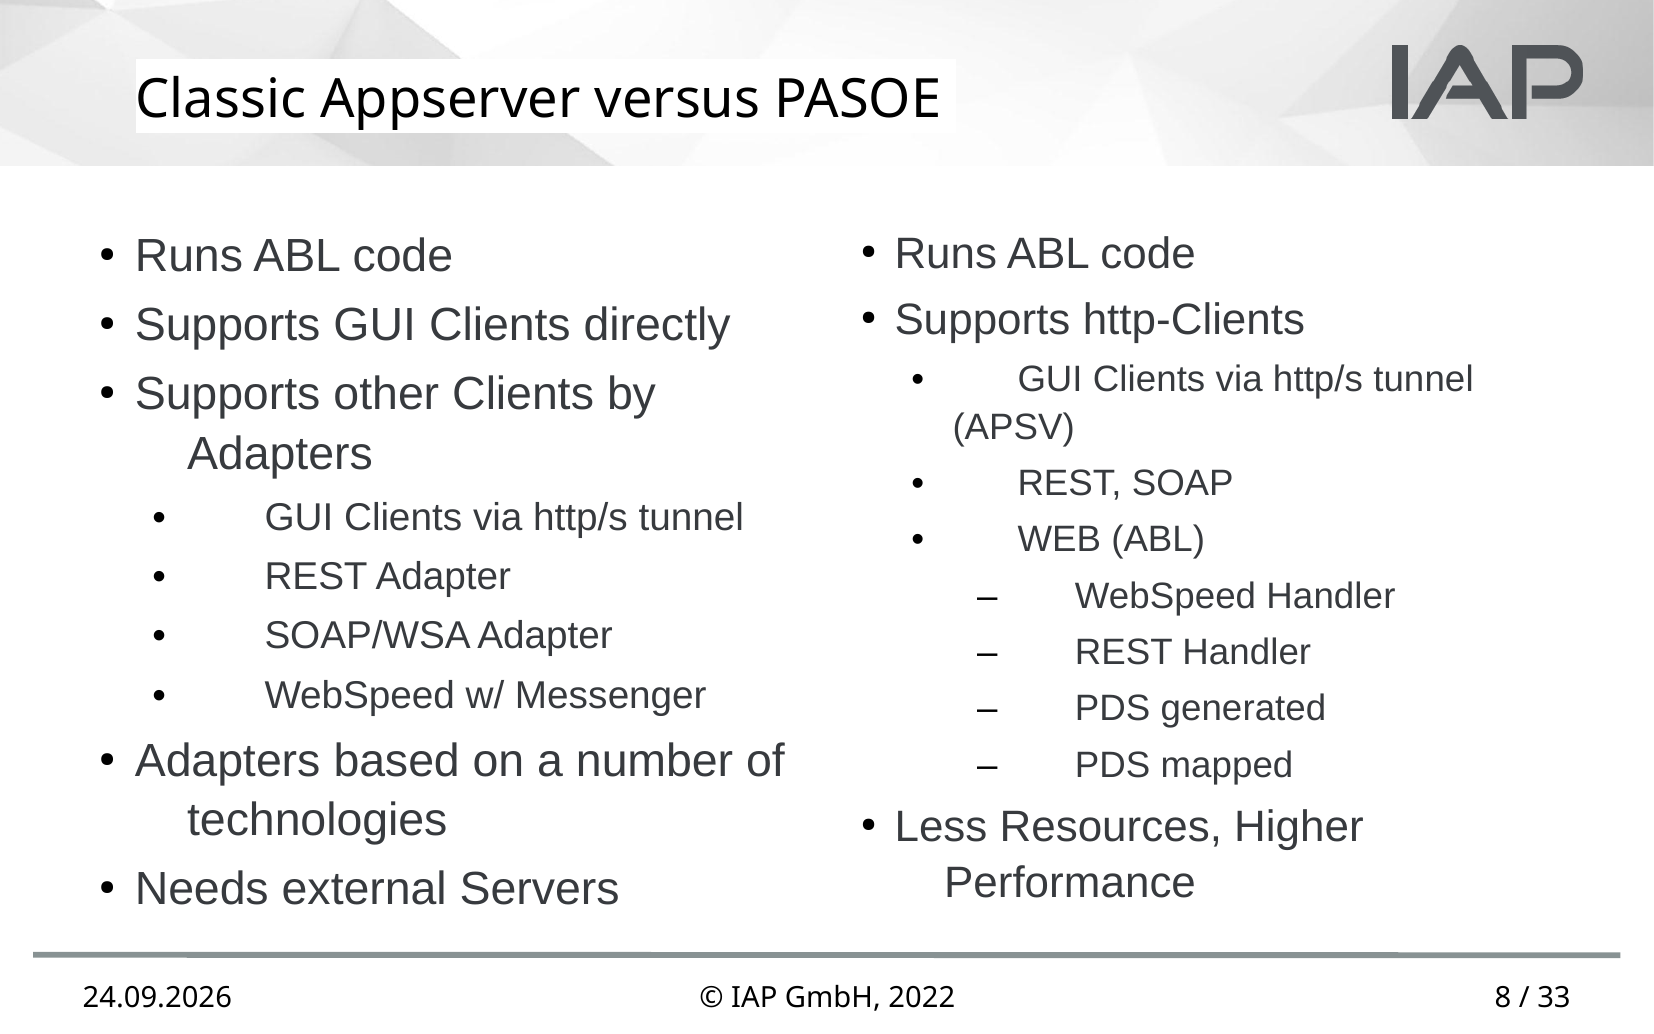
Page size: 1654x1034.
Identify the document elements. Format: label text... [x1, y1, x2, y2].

list Runs ABL code Supports http-Clients • GUI Clients via http/s tunnel (APSV) • REST, SOAP • WEB (ABL) – WebSpeed Handler – REST Handler – PDS generated – PDS mapped Less Resources, Higher Performance [845, 221, 1572, 916]
title Classic Appserver versus PASOE [135, 41, 1264, 152]
list Runs ABL code Supports GUI Clients directly Supports other Clients by Adapters • GUI Clients via http/s tunnel • REST Adapter • SOAP/WSA Adapter • WebSpeed w/ Messenger Adapters based on a number of technologies Needs external Servers [82, 221, 809, 916]
picture [0, 0, 1654, 166]
